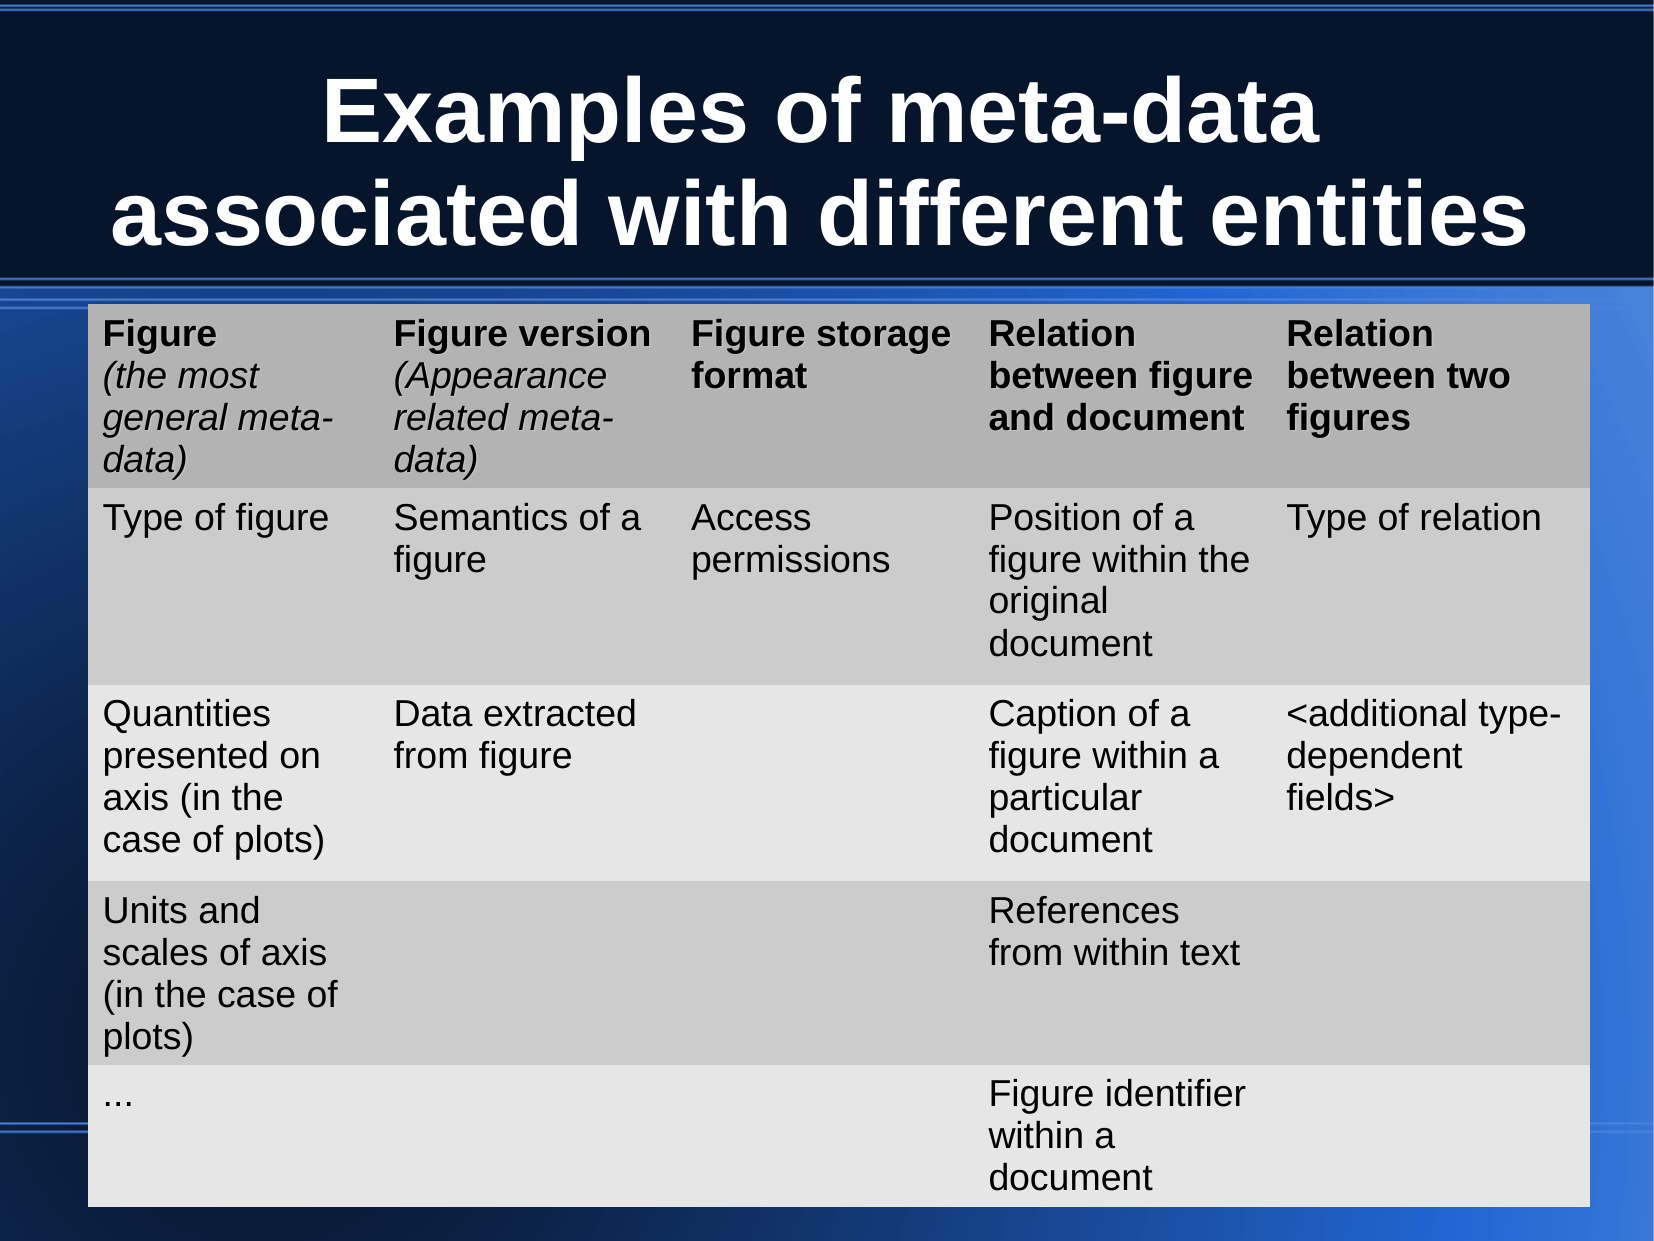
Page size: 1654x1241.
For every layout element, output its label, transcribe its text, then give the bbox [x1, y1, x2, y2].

table_cell [379, 1065, 676, 1207]
table_cell Type of figure [88, 488, 379, 685]
table_header Figure version (Appearance related meta-data) [379, 304, 676, 488]
table_cell [676, 1065, 974, 1207]
table_header Figure storage format [676, 304, 974, 488]
table_cell [1271, 1065, 1590, 1207]
table_cell References from within text [974, 881, 1271, 1065]
table_cell Caption of a figure within a particular document [974, 685, 1271, 881]
table_cell [1271, 881, 1590, 1065]
title Examples of meta-data associated with different entities [76, 58, 1565, 266]
picture [0, 0, 1654, 1241]
table_cell Quantities presented on axis (in the case of plots) [88, 685, 379, 881]
table_cell [676, 881, 974, 1065]
table_cell Data extracted from figure [379, 685, 676, 881]
table_header Figure (the most general meta-data) [88, 304, 379, 488]
table_cell Type of relation [1271, 488, 1590, 685]
table_cell Units and scales of axis (in the case of plots) [88, 881, 379, 1065]
table_cell [379, 881, 676, 1065]
table_cell Figure identifier within a document [974, 1065, 1271, 1207]
table_header Relation between two figures [1271, 304, 1590, 488]
table_cell Access permissions [676, 488, 974, 685]
table_header Relation between figure and document [974, 304, 1271, 488]
table_cell ... [88, 1065, 379, 1207]
table_cell [676, 685, 974, 881]
table_cell Position of a figure within the original document [974, 488, 1271, 685]
table_cell <additional type-dependent fields> [1271, 685, 1590, 881]
table_cell Semantics of a figure [379, 488, 676, 685]
text_box New data model and its explanation (10 min) [82, 362, 88, 1050]
